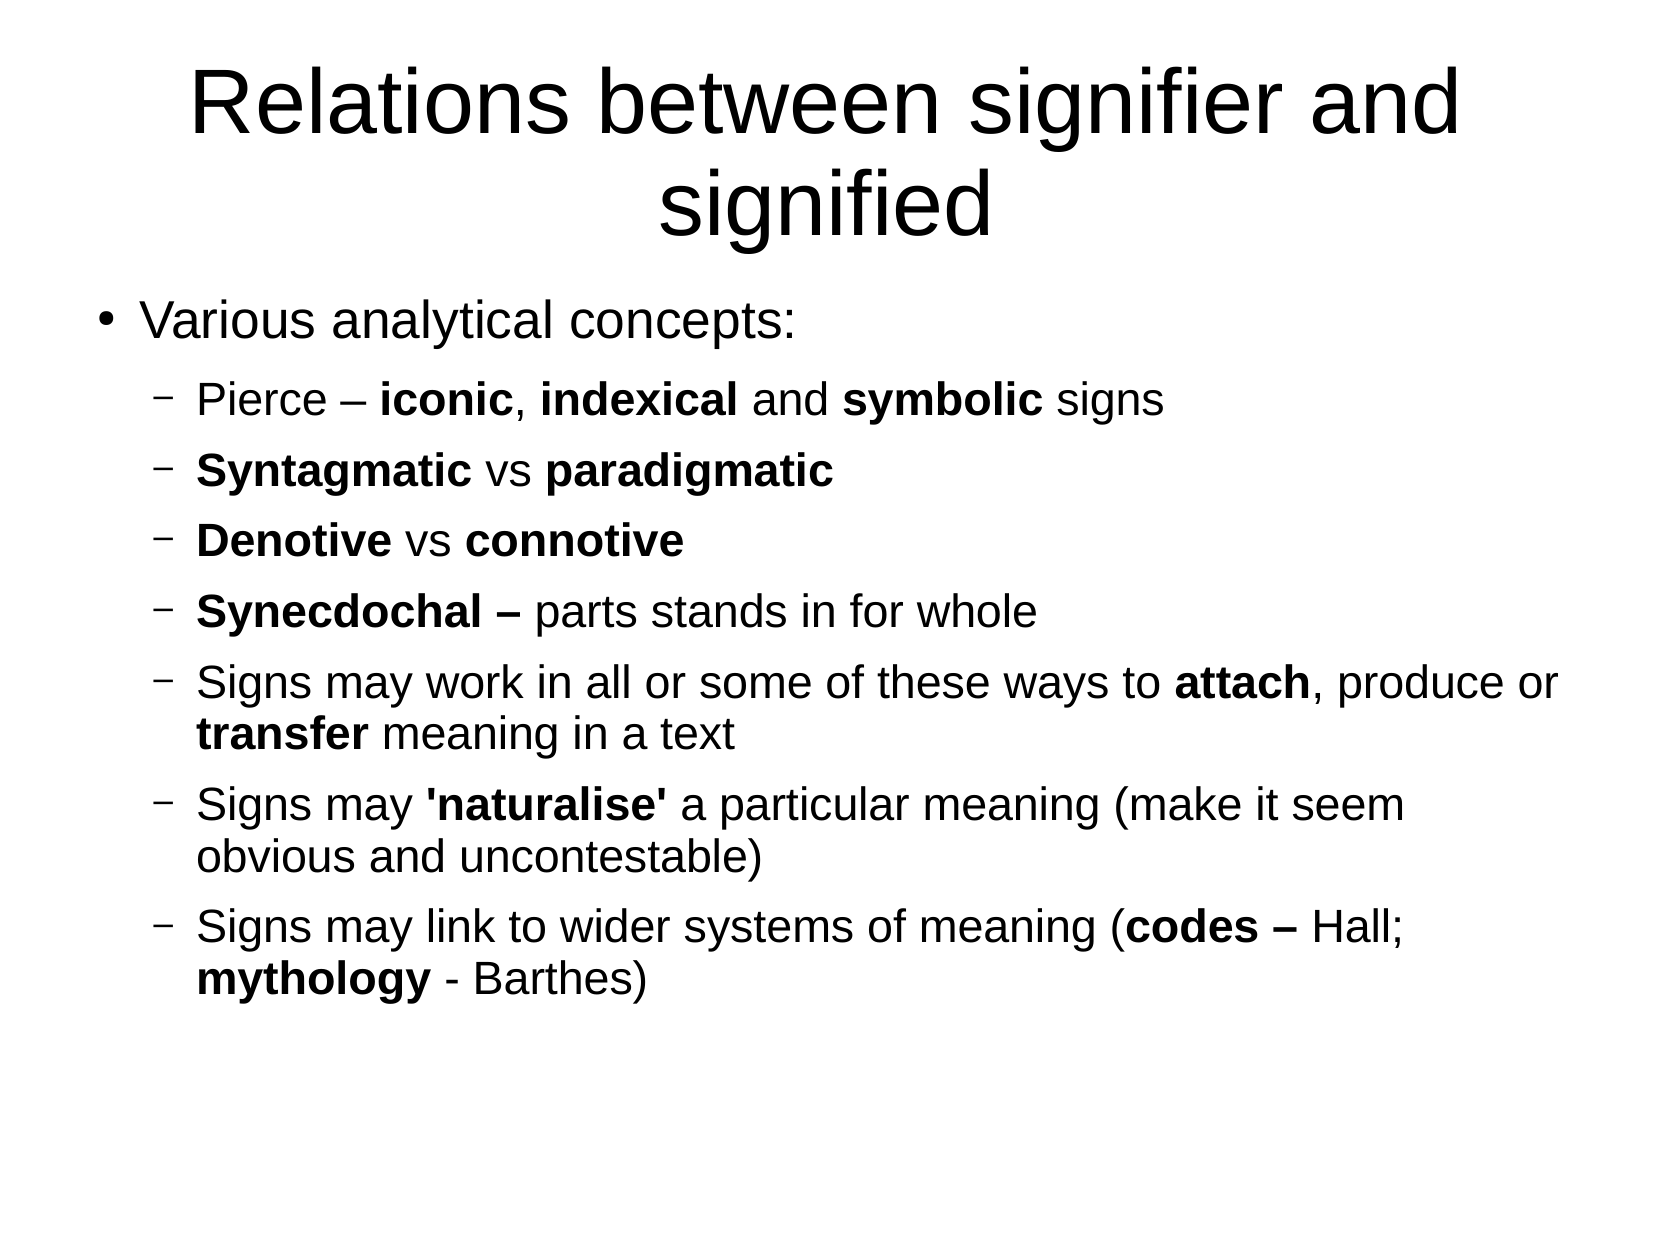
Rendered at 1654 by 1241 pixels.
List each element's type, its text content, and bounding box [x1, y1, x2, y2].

list Various analytical concepts: Pierce – iconic, indexical and symbolic signs Syntagmatic vs paradigmatic Denotive vs connotive Synecdochal – parts stands in for whole Signs may work in all or some of these ways to attach, produce or transfer meaning in a text Signs may 'naturalise' a particular meaning (make it seem obvious and uncontestable) Signs may link to wider systems of meaning (codes – Hall; mythology - Barthes) [82, 290, 1571, 1010]
title Relations between signifier and signified [82, 49, 1571, 257]
